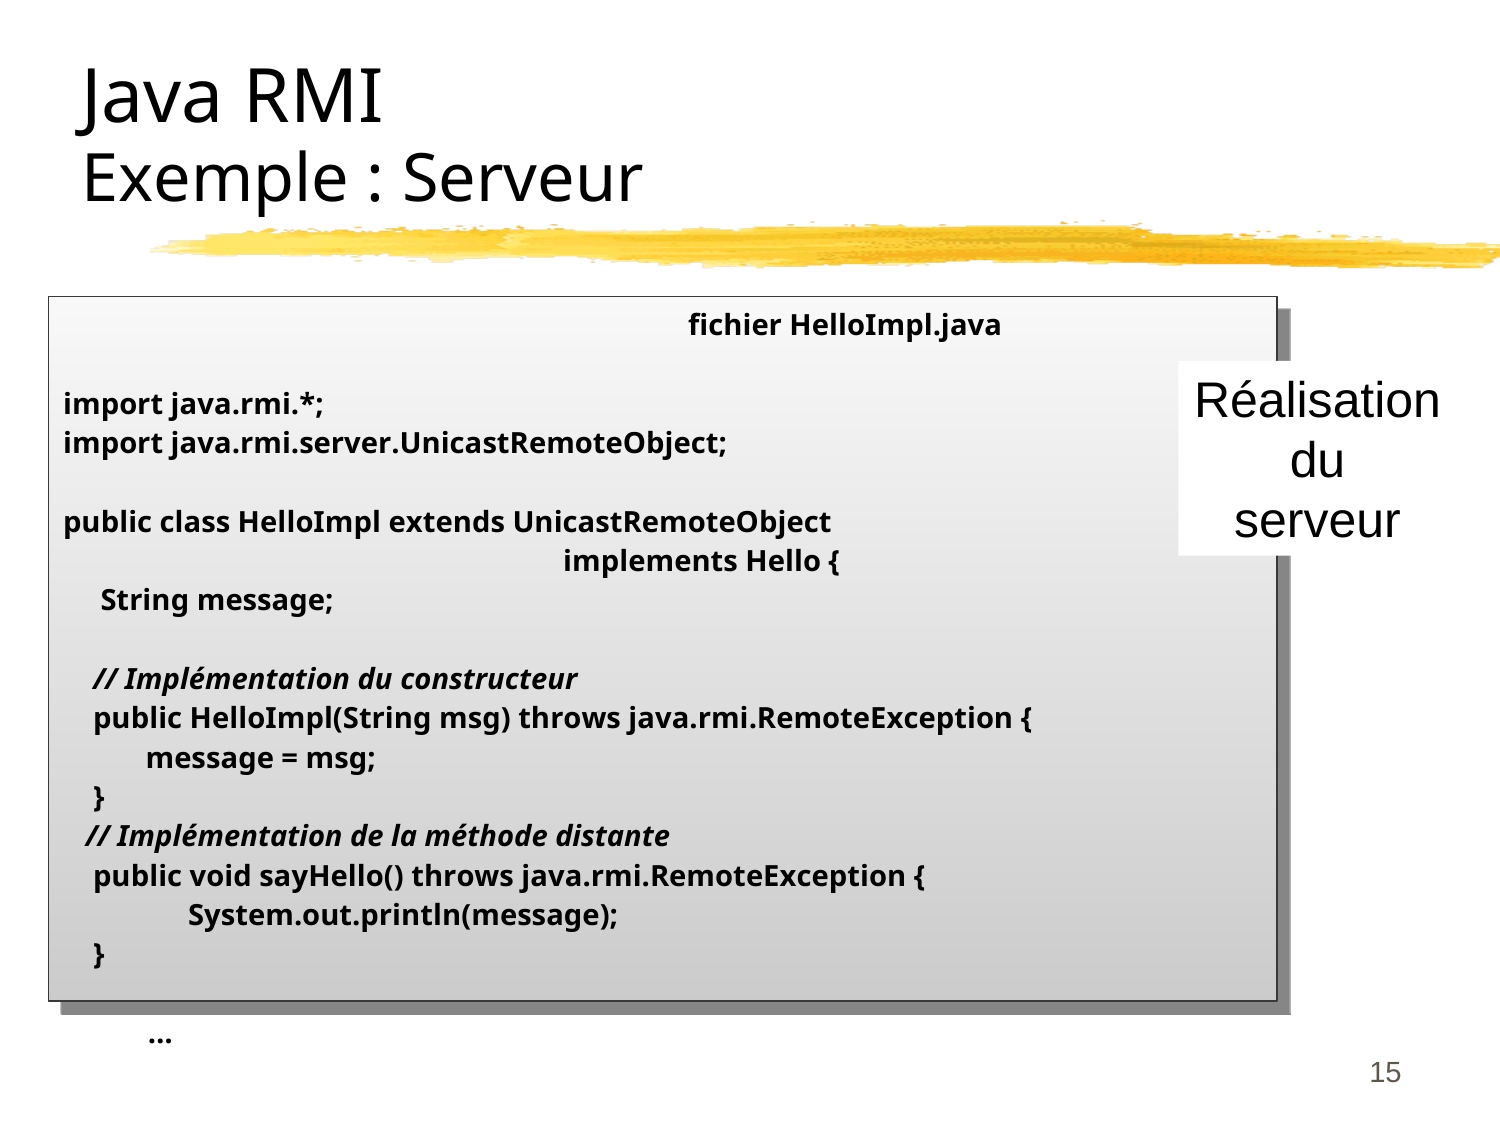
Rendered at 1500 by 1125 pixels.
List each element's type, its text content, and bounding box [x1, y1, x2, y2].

text_box fichier HelloImpl.java import java.rmi.*; import java.rmi.server.UnicastRemoteObject; public class HelloImpl extends UnicastRemoteObject implements Hello { String message; // Implémentation du constructeur public HelloImpl(String msg) throws java.rmi.RemoteException { message = msg; } // Implémentation de la méthode distante public void sayHello() throws java.rmi.RemoteException { System.out.println(message); } … [48, 296, 1277, 1002]
text_box Réalisation du serveur [1178, 360, 1457, 556]
title Java RMI Exemple : Serveur [66, 23, 1342, 225]
picture [150, 215, 1500, 279]
